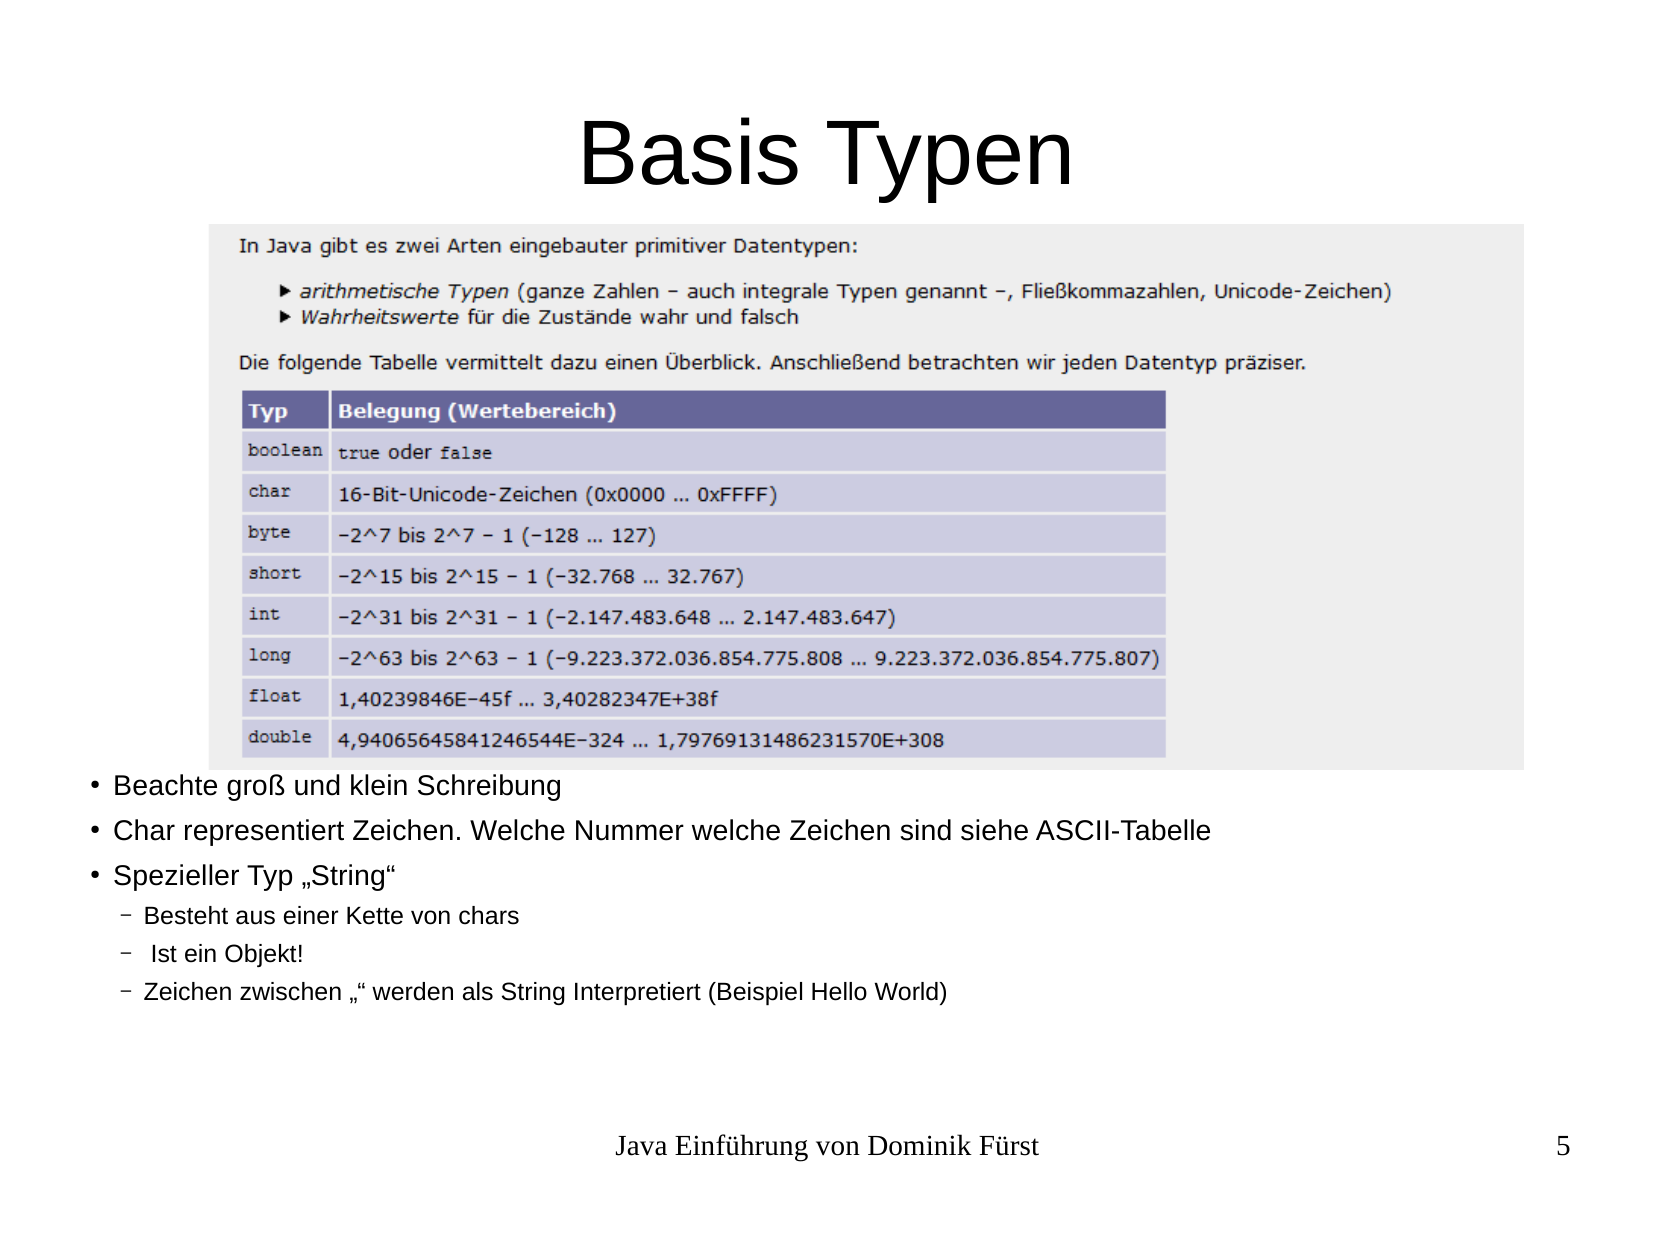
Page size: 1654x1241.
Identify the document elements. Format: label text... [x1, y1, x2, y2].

picture [200, 224, 1524, 769]
list Beachte groß und klein Schreibung Char representiert Zeichen. Welche Nummer welche Zeichen sind siehe ASCII-Tabelle Spezieller Typ „String“ Besteht aus einer Kette von chars Ist ein Objekt! Zeichen zwischen „“ werden als String Interpretiert (Beispiel Hello World) [82, 769, 1571, 1009]
title Basis Typen [82, 49, 1571, 257]
